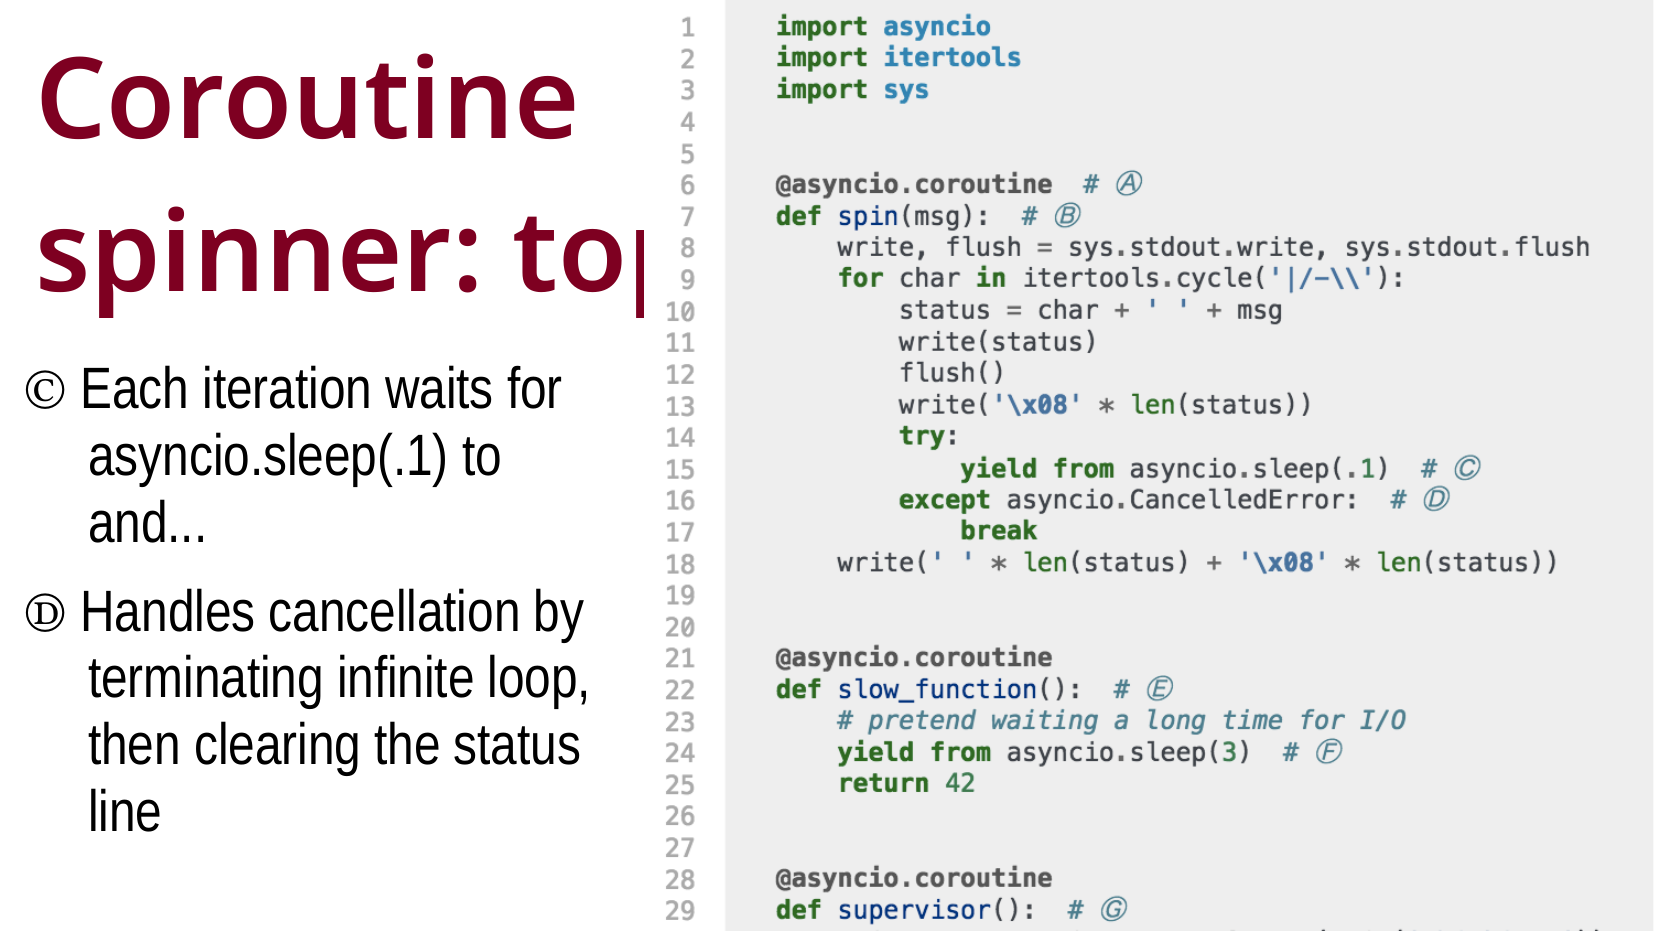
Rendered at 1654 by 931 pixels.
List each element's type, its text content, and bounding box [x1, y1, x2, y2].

picture [644, 0, 1654, 931]
title Coroutine spinner: top [35, 59, 644, 284]
list Ⓒ Each iteration waits for asyncio.sleep(.1) to and... Ⓓ Handles cancellation by terminating infinite loop, then clearing the status line [23, 354, 615, 931]
